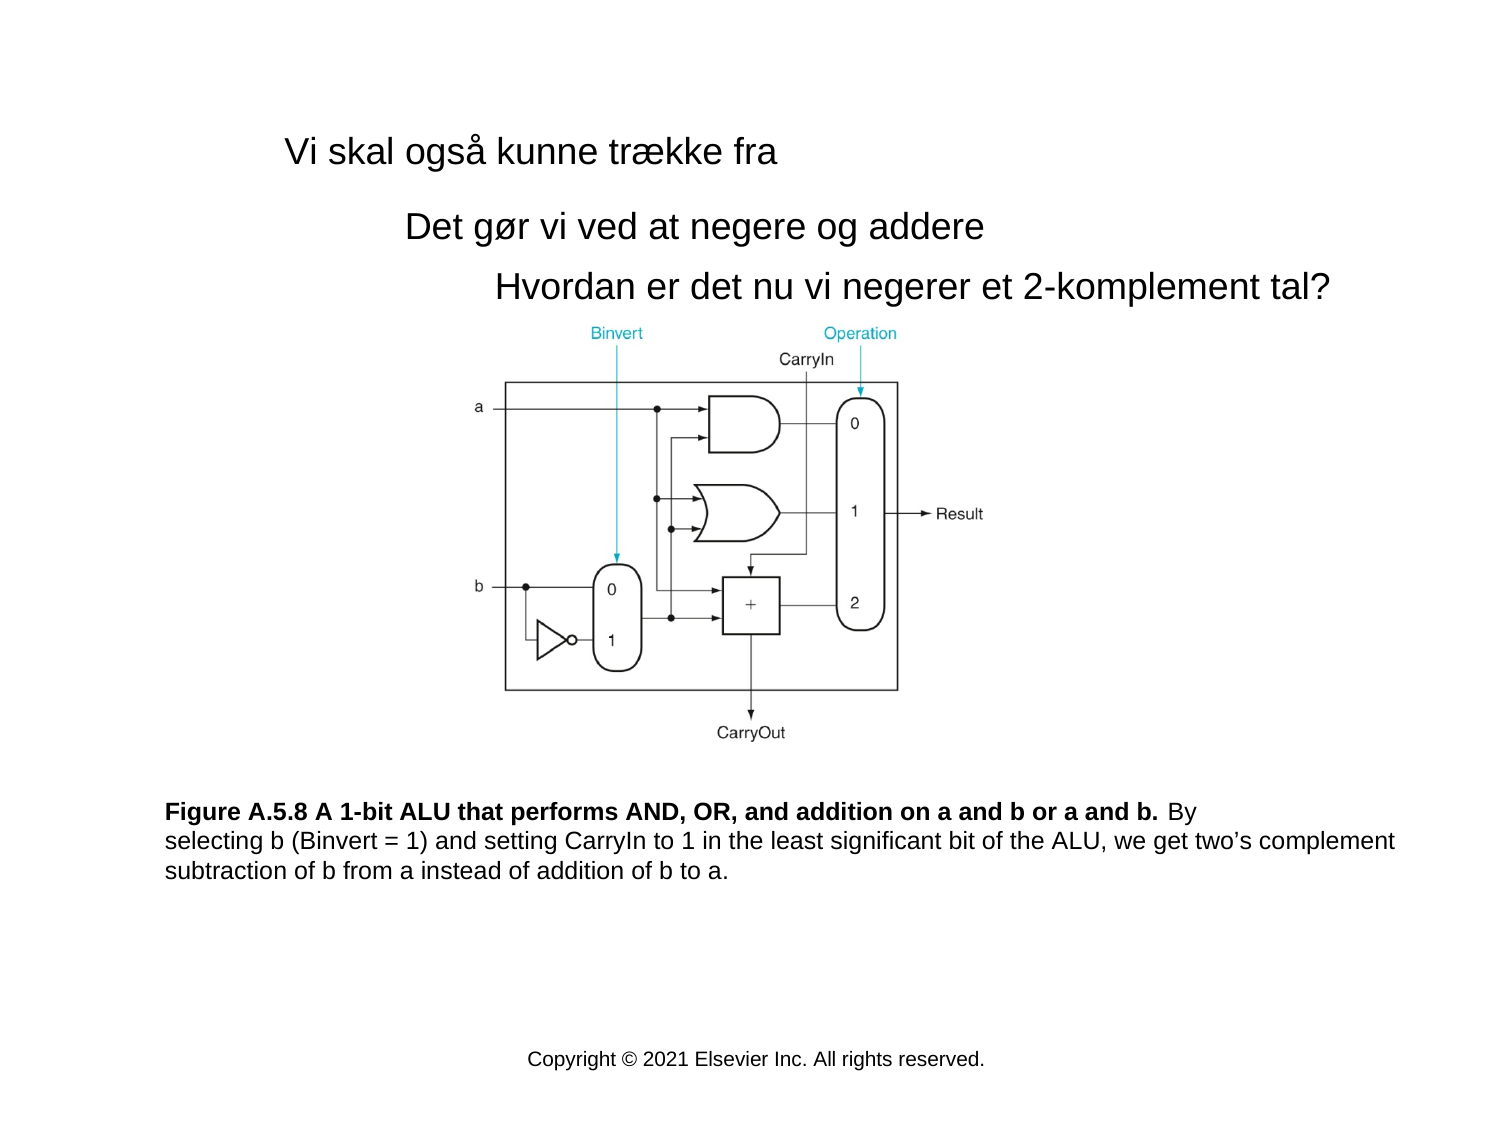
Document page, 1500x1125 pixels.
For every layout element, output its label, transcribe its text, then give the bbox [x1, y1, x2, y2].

picture [474, 324, 983, 742]
text_box Vi skal også kunne trække fra [269, 120, 793, 180]
text_box Det gør vi ved at negere og addere [390, 194, 1001, 255]
text_box Figure A.5.8 A 1-bit ALU that performs AND, OR, and addition on a and b or a and b. By selecting b (Binvert = 1) and setting CarryIn to 1 in the least significant bit of the ALU, we get two’s complement subtraction of b from a instead of addition of b to a. [150, 787, 1500, 893]
text_box Copyright © 2021 Elsevier Inc. All rights reserved. [512, 1037, 1001, 1078]
text_box Hvordan er det nu vi negerer et 2-komplement tal? [480, 254, 1346, 315]
